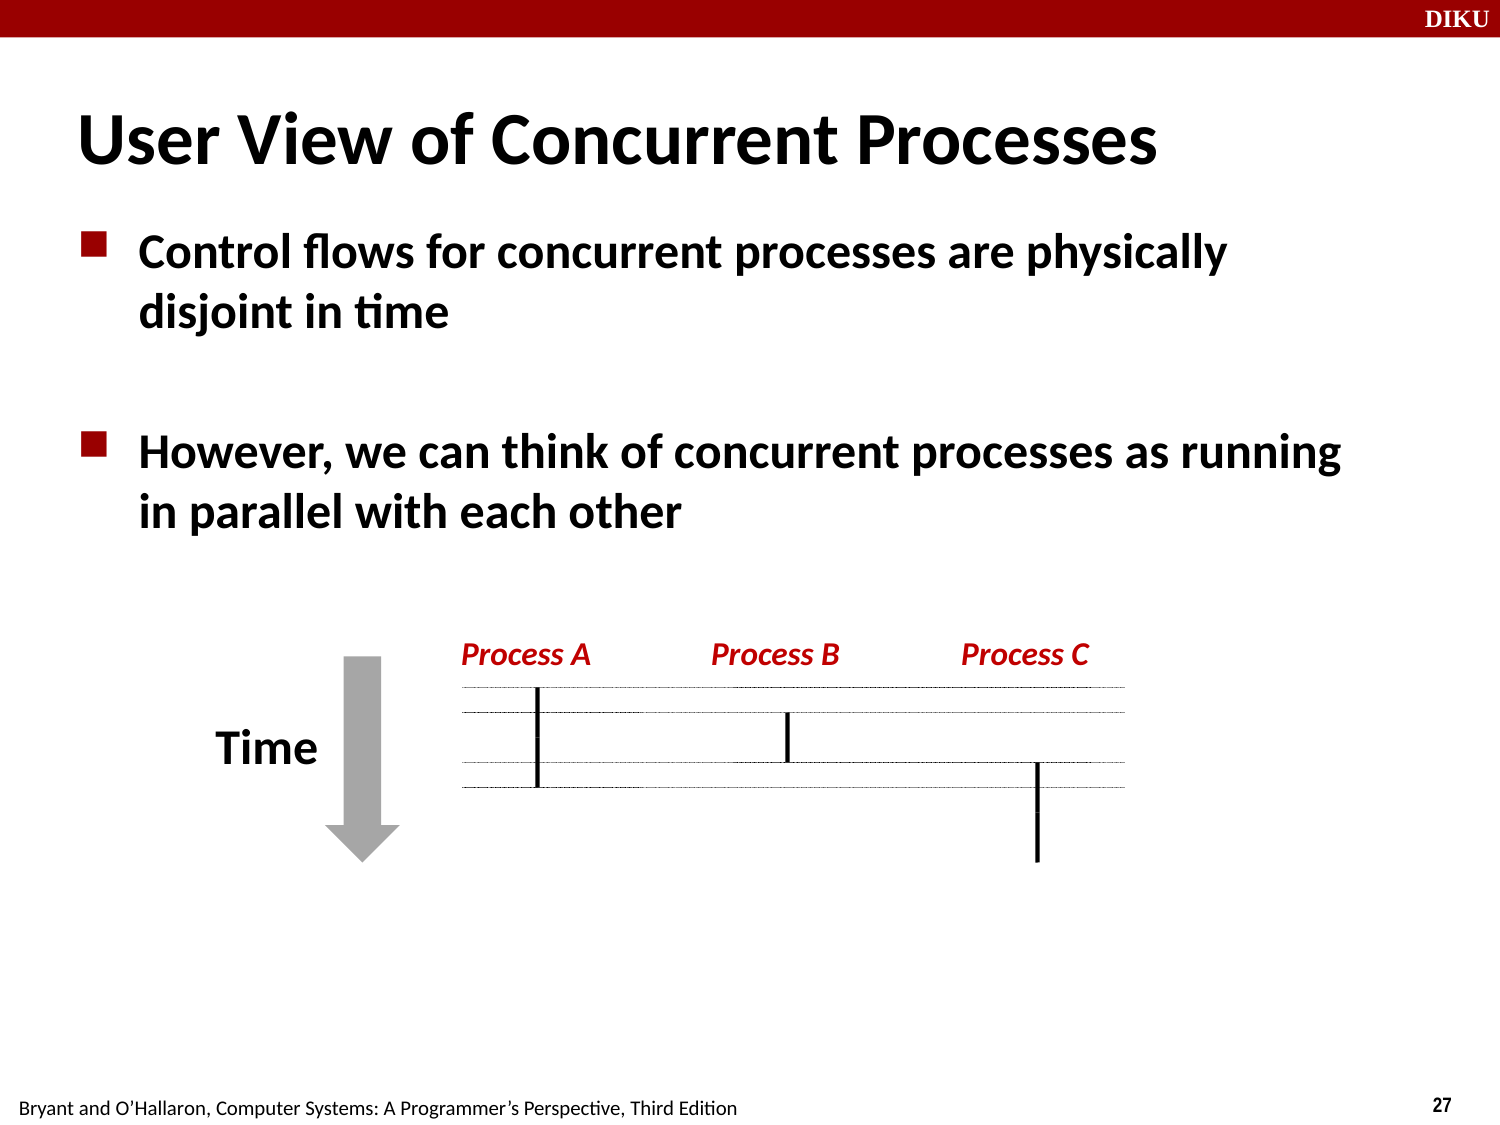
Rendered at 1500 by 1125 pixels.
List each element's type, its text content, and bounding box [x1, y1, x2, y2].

text_box [324, 656, 400, 863]
text_box Process B [696, 624, 856, 680]
text_box Process C [946, 624, 1104, 680]
title User View of Concurrent Processes [62, 87, 1450, 182]
list Control flows for concurrent processes are physically disjoint in time However, we can think of concurrent processes as running in parallel with each other [67, 210, 1363, 538]
text_box Process A [446, 624, 607, 680]
text_box Time [200, 707, 334, 783]
